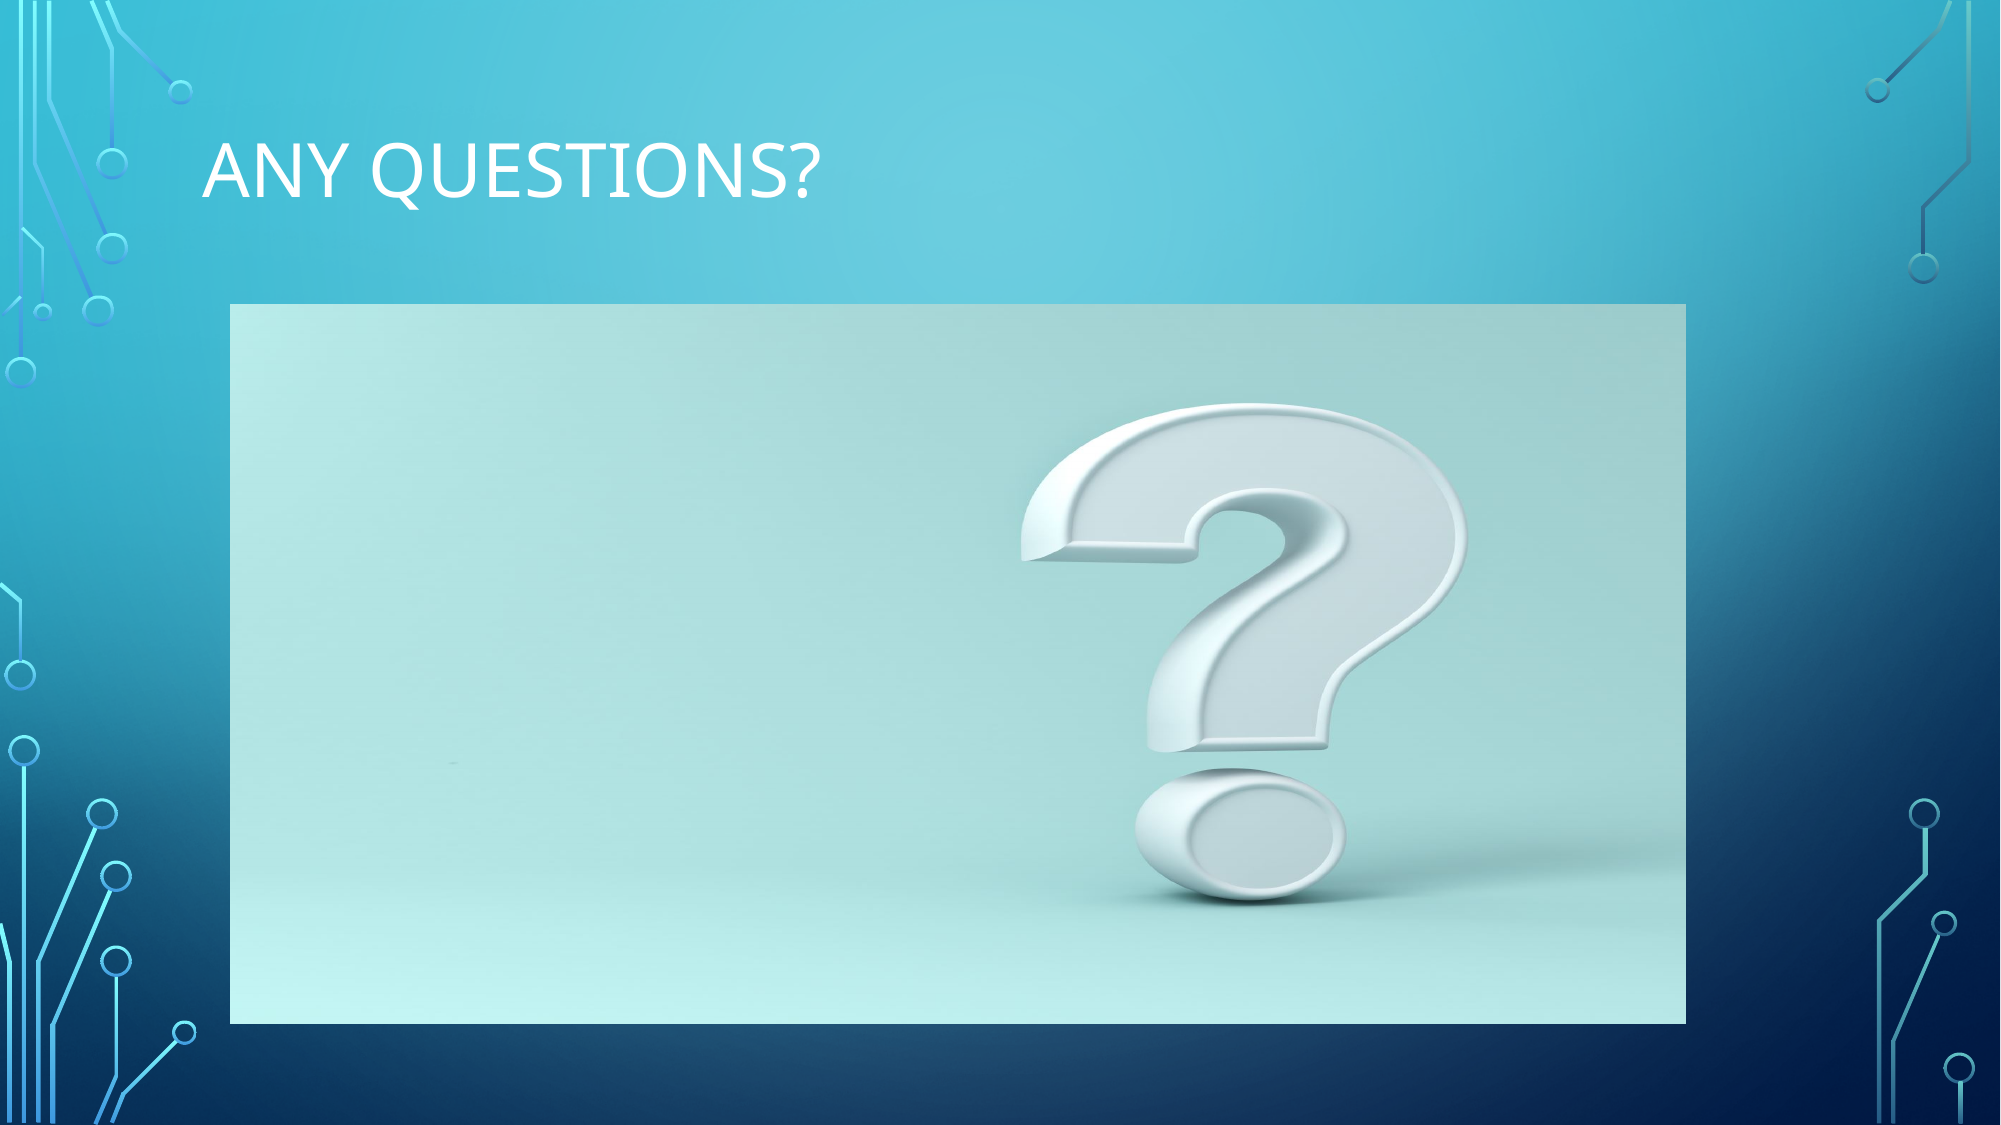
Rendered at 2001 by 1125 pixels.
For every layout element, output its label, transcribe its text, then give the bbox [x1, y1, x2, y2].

picture [230, 304, 1686, 1024]
title Any questions? [187, 101, 1813, 246]
